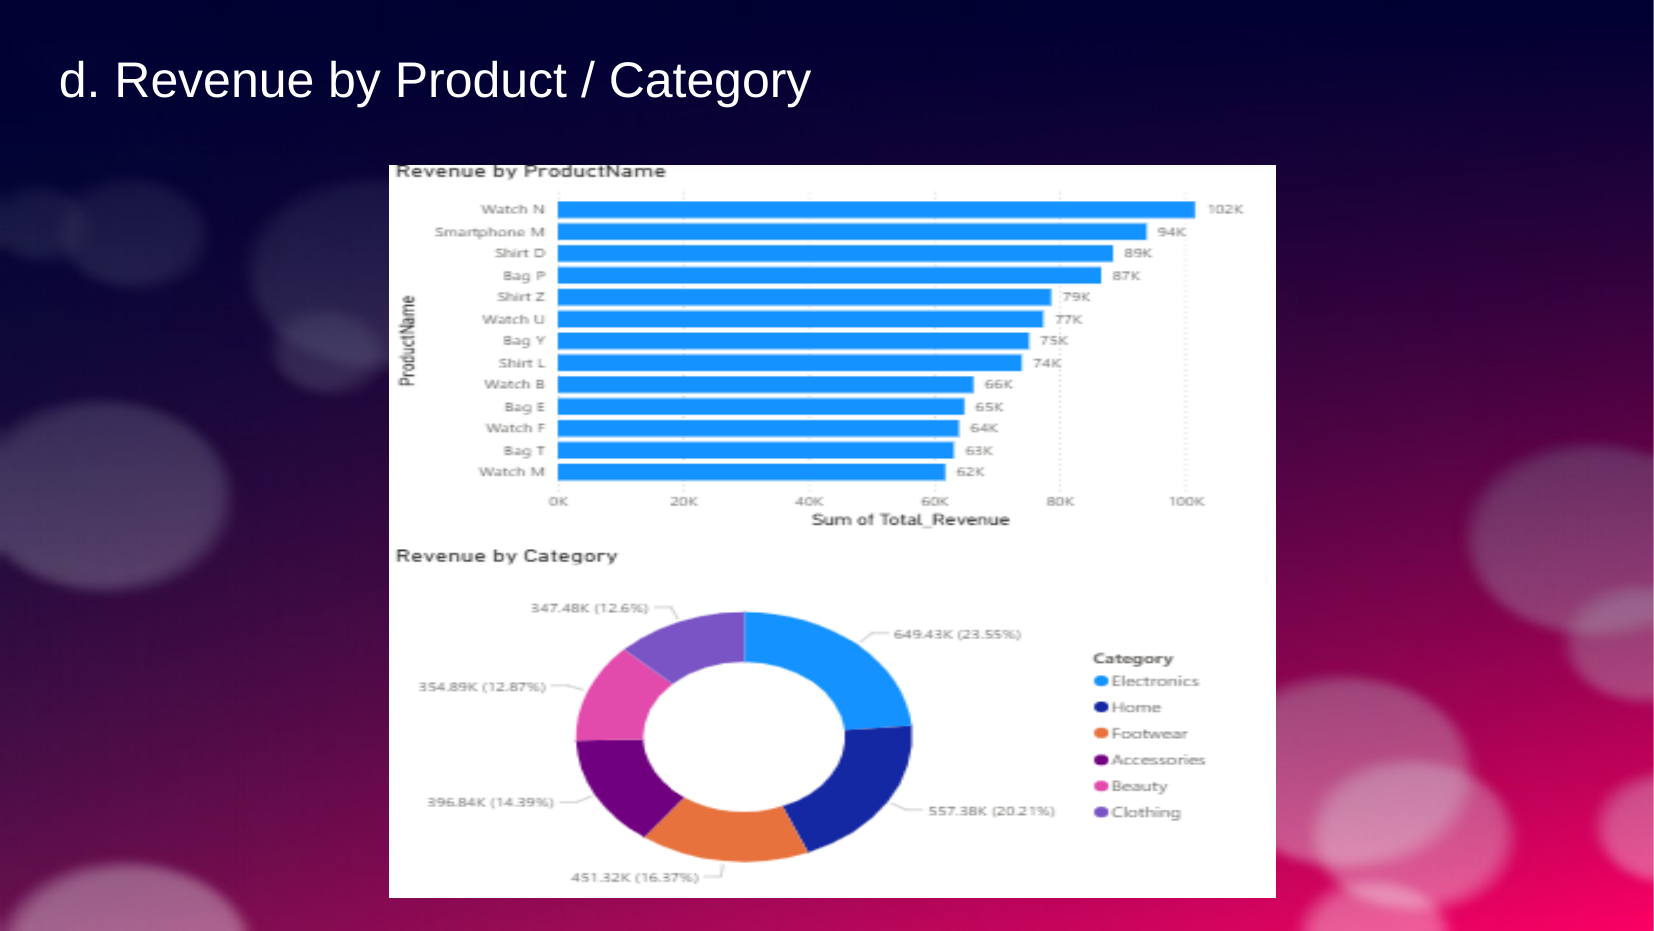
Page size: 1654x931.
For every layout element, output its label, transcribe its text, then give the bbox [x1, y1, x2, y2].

picture [389, 165, 1276, 898]
list d. Revenue by Product / Category [59, 47, 1548, 523]
